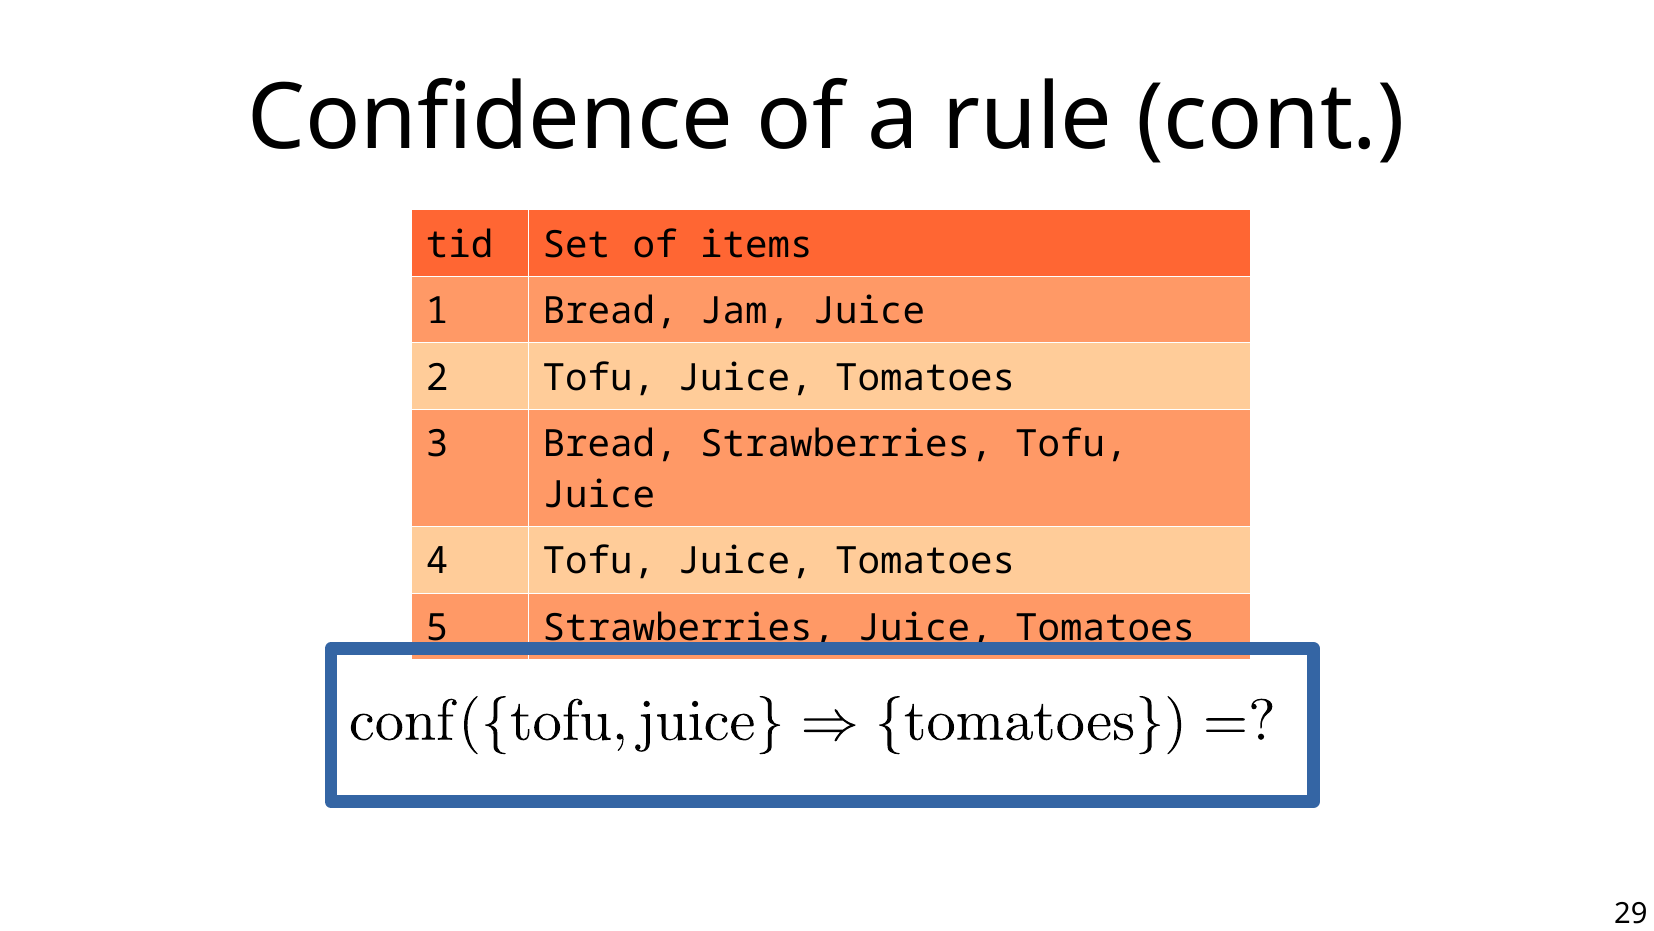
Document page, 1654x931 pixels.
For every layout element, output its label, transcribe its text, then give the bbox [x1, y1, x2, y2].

table_cell Bread, Jam, Juice [529, 277, 1250, 342]
table_header Set of items [529, 210, 1250, 276]
table_cell Strawberries, Juice, Tomatoes [529, 594, 1250, 642]
table_header tid [412, 210, 528, 276]
table_cell 4 [412, 527, 528, 593]
table_cell 5 [412, 655, 528, 659]
table_cell Bread, Strawberries, Tofu, Juice [529, 410, 1250, 526]
table_cell 2 [412, 343, 528, 409]
table_cell 1 [412, 277, 528, 342]
table_cell Tofu, Juice, Tomatoes [529, 343, 1250, 409]
table_cell Strawberries, Juice, Tomatoes [529, 655, 1250, 659]
table_cell 5 [412, 594, 528, 642]
text_box [348, 696, 1276, 755]
table_cell Tofu, Juice, Tomatoes [529, 527, 1250, 593]
table_cell 3 [412, 410, 528, 526]
title Confidence of a rule (cont.) [82, 1, 1571, 226]
